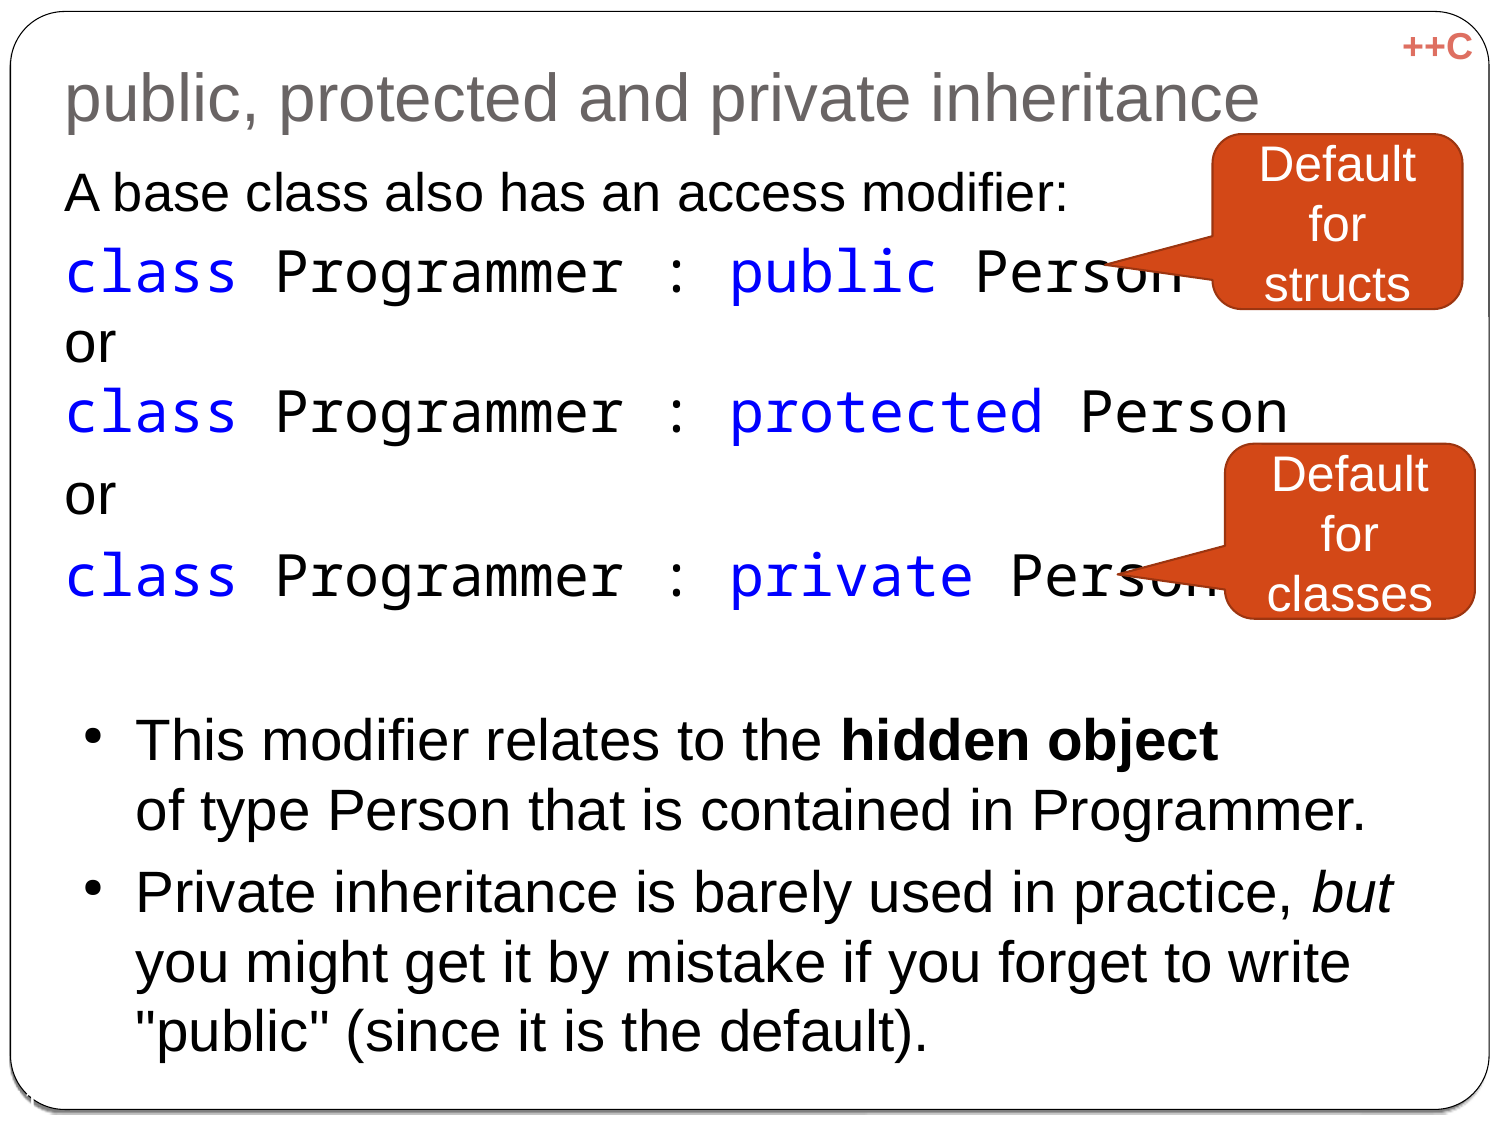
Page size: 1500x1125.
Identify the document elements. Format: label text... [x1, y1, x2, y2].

slide_number <number> [0, 1074, 50, 1125]
title public, protected and private inheritance [50, 45, 1450, 149]
text_box Default for structs [1105, 134, 1463, 310]
list A base class also has an access modifier: class Programmer : public Person or class Programmer : protected Person or class Programmer : private Person This modifier relates to the hidden object of type Person that is contained in Programmer. Private inheritance is barely used in practice, but you might get it by mistake if you forget to write "public" (since it is the default). [50, 149, 1450, 1088]
text_box Default for classes [1117, 443, 1475, 619]
